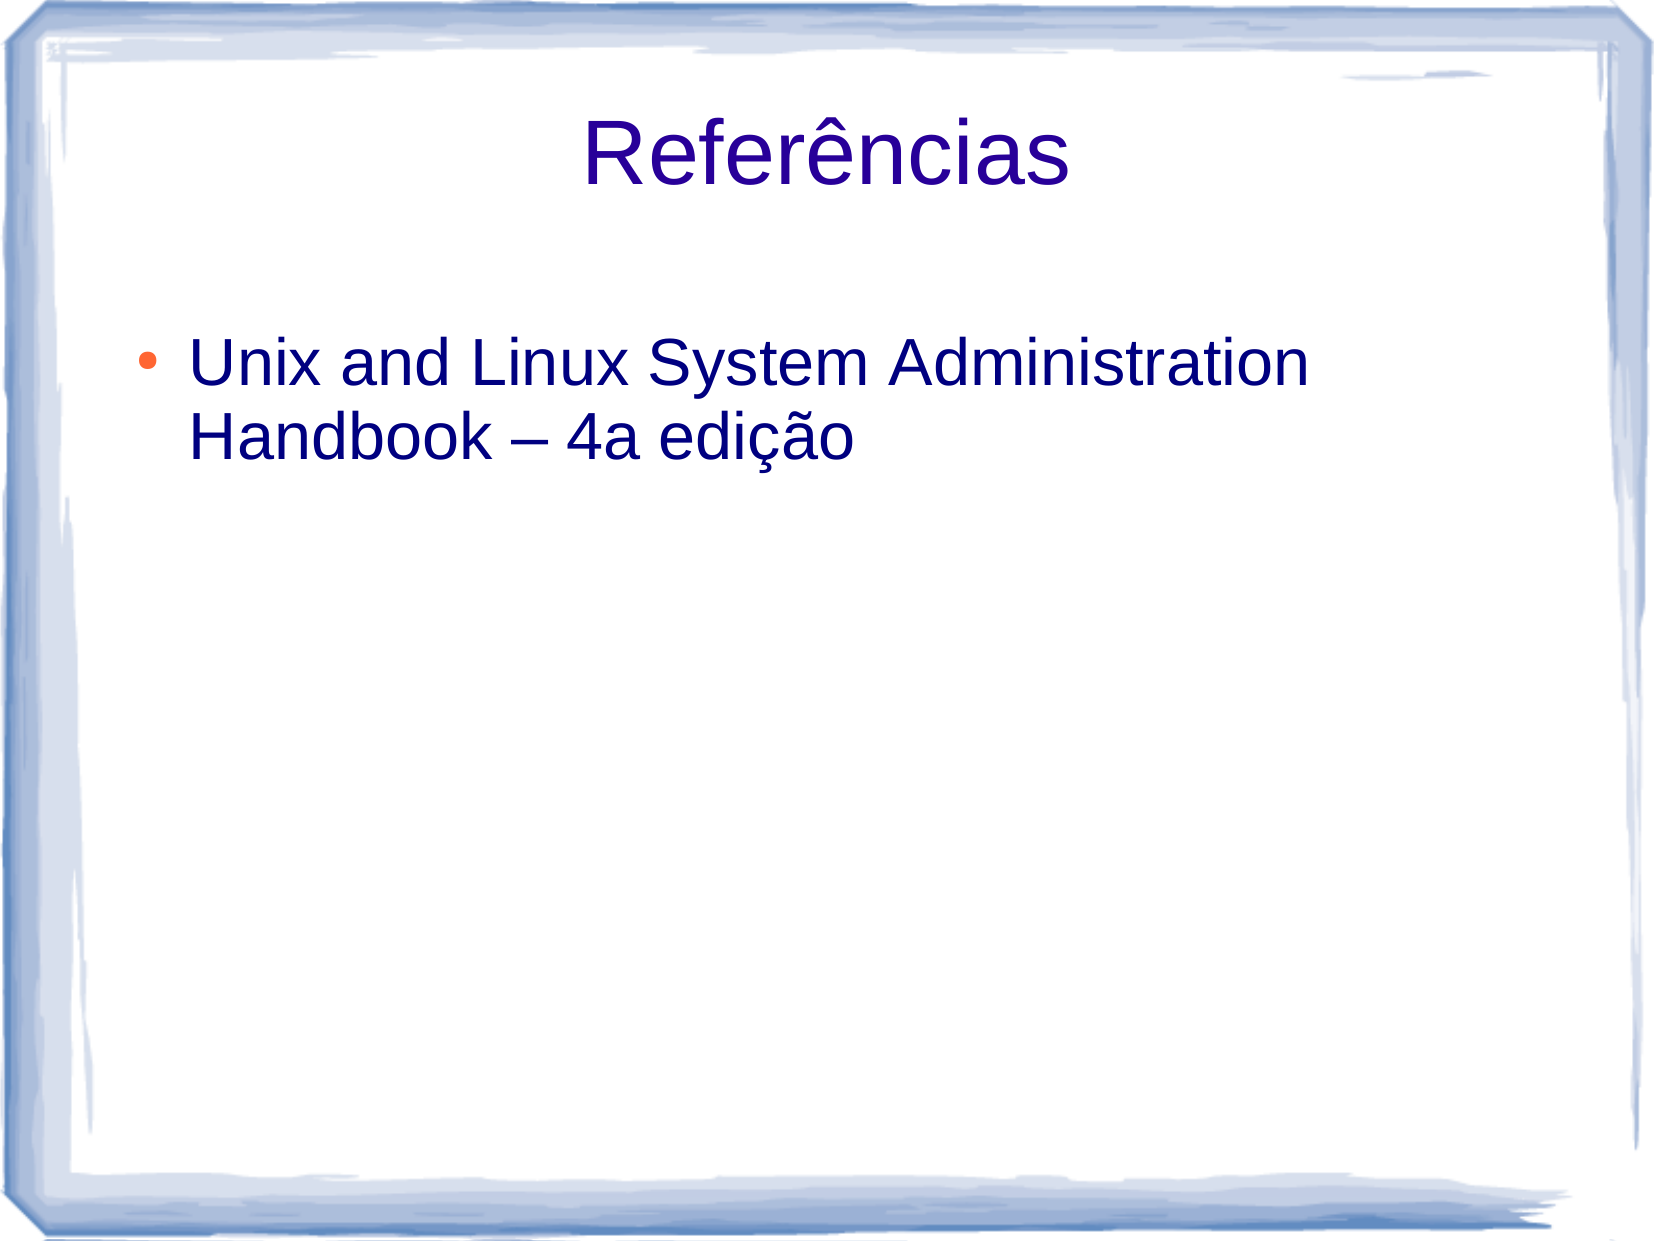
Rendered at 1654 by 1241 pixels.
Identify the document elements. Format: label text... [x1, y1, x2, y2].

picture [0, 0, 1654, 1241]
title Referências [82, 49, 1571, 257]
list Unix and Linux System Administration Handbook – 4a edição [118, 324, 1571, 1045]
